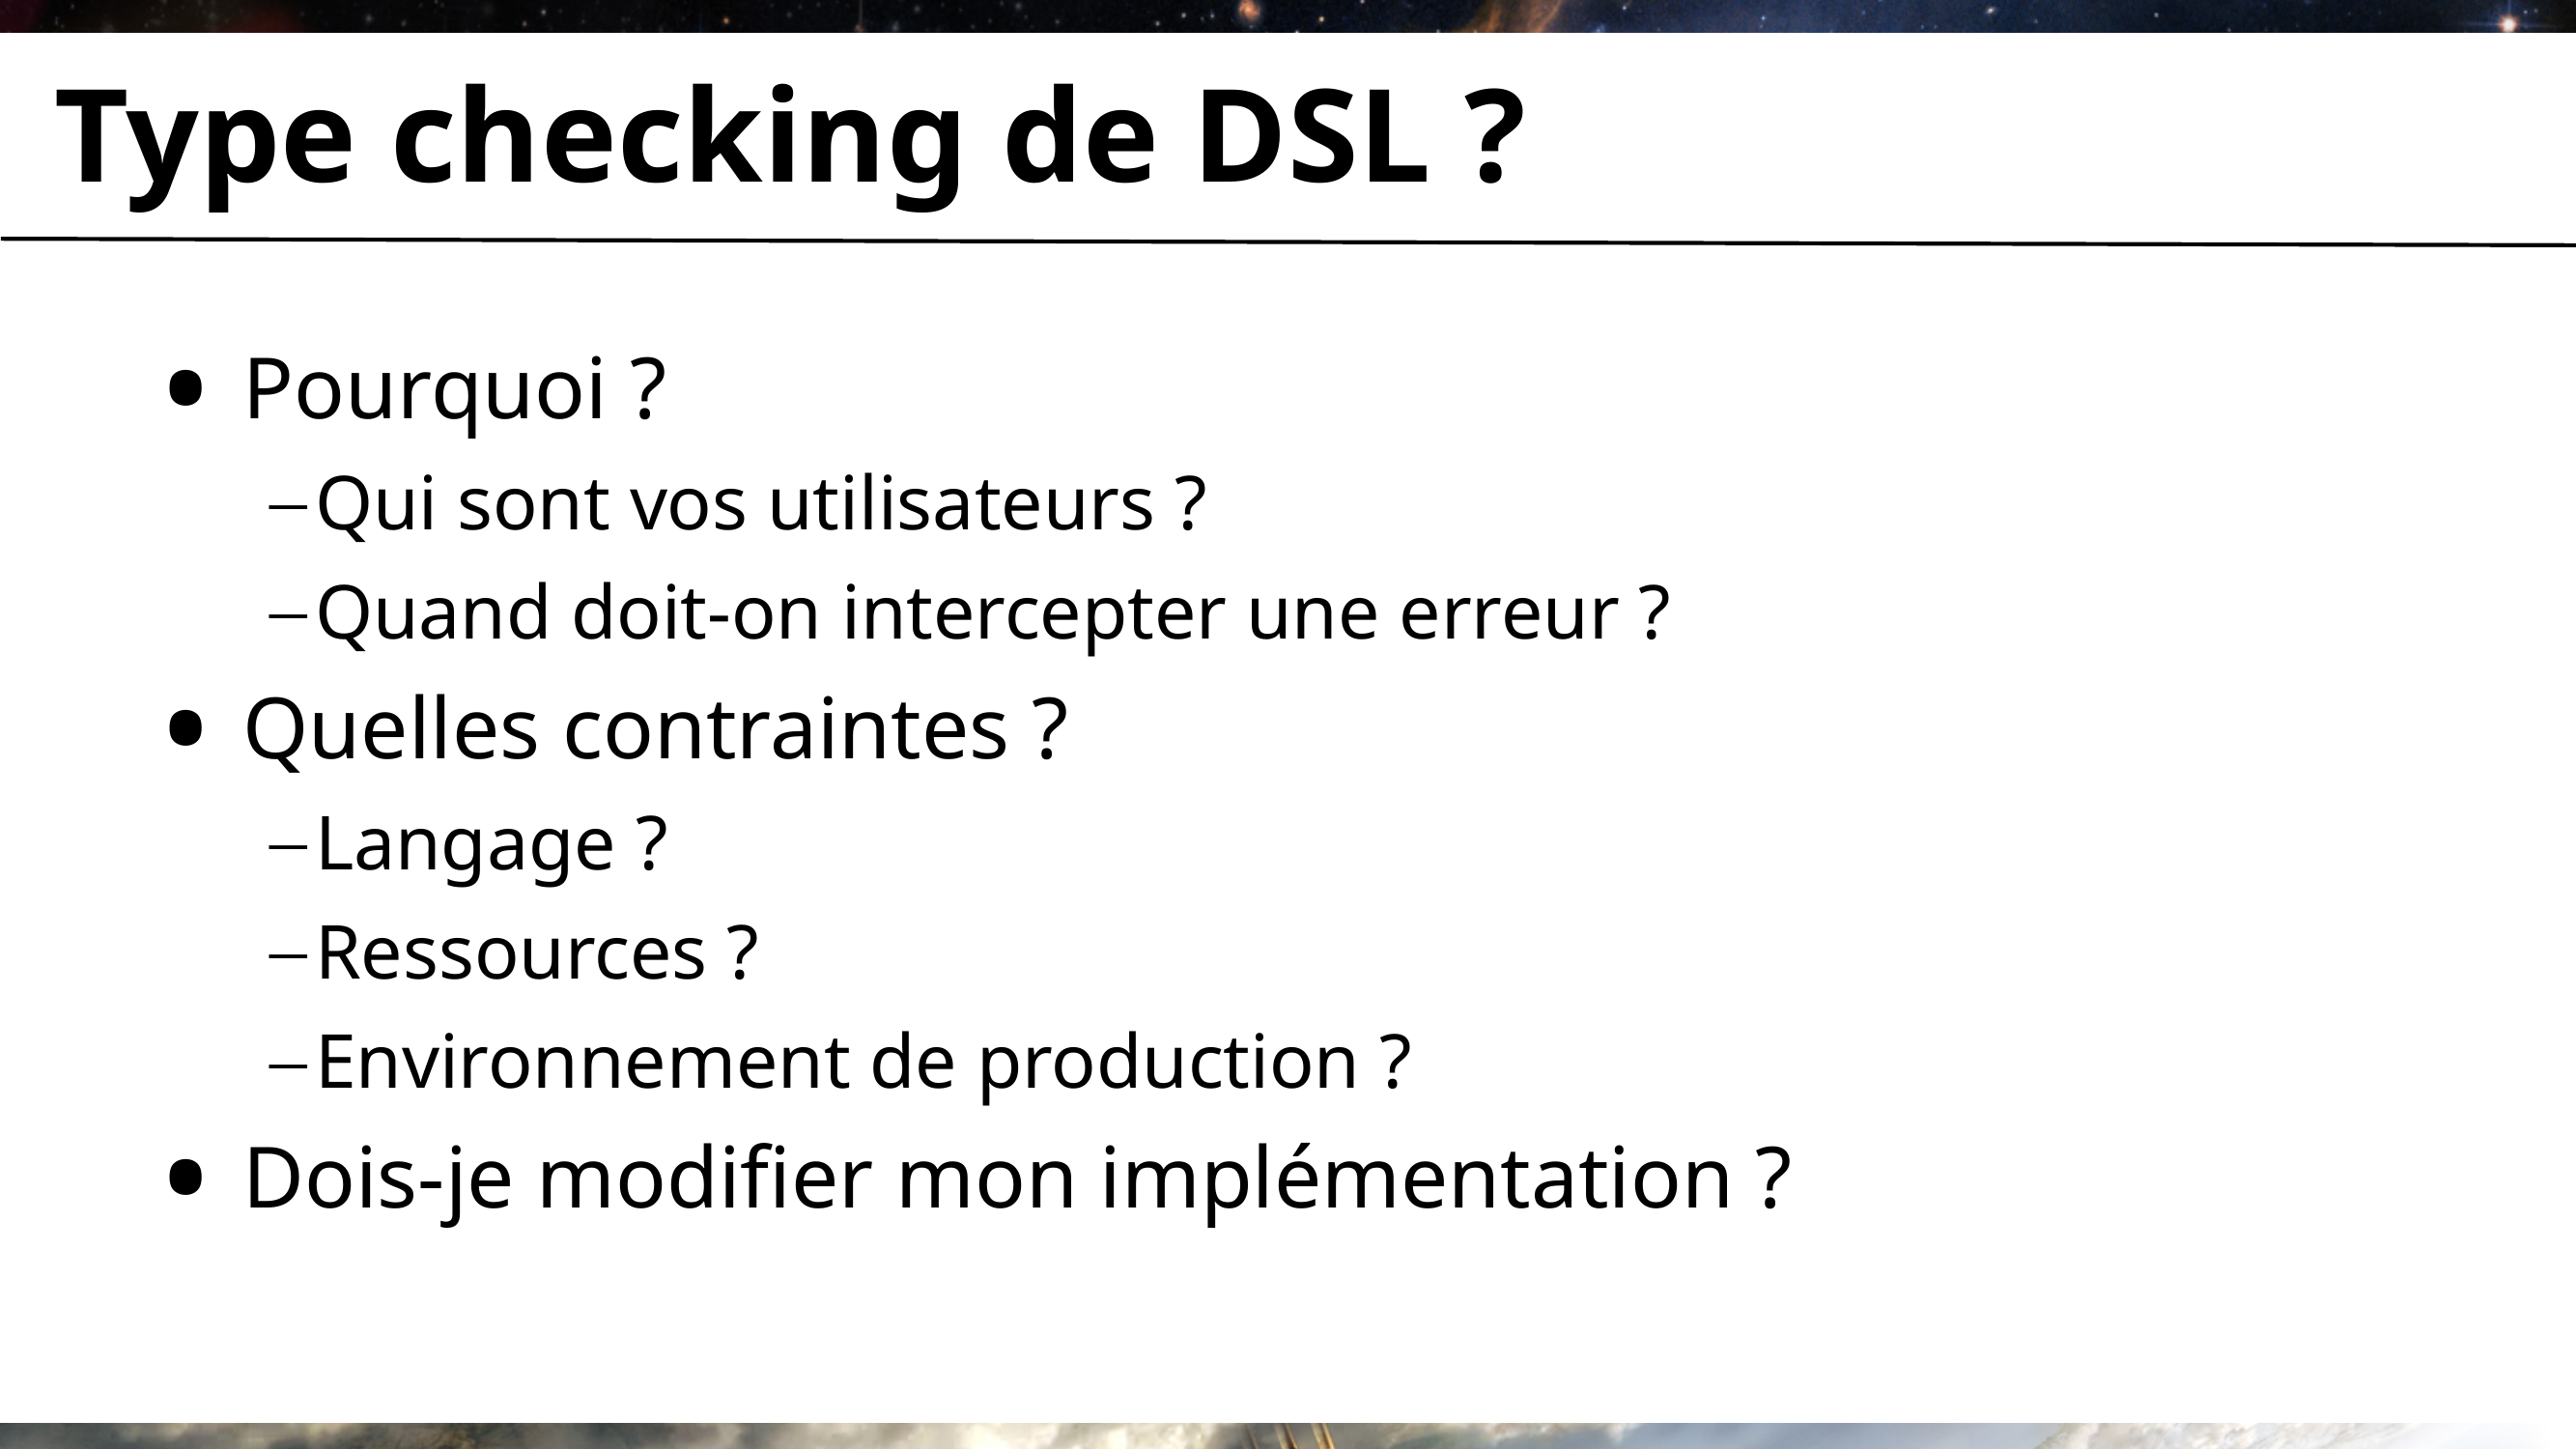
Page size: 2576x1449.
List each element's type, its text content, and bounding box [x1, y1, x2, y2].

title Type checking de DSL ? [45, 12, 2528, 250]
list Pourquoi ? Qui sont vos utilisateurs ? Quand doit-on intercepter une erreur ? Quelles contraintes ? Langage ? Ressources ? Environnement de production ? Dois-je modifier mon implémentation ? [116, 326, 2457, 1387]
picture [0, 0, 2576, 33]
picture [0, 1423, 2576, 1449]
